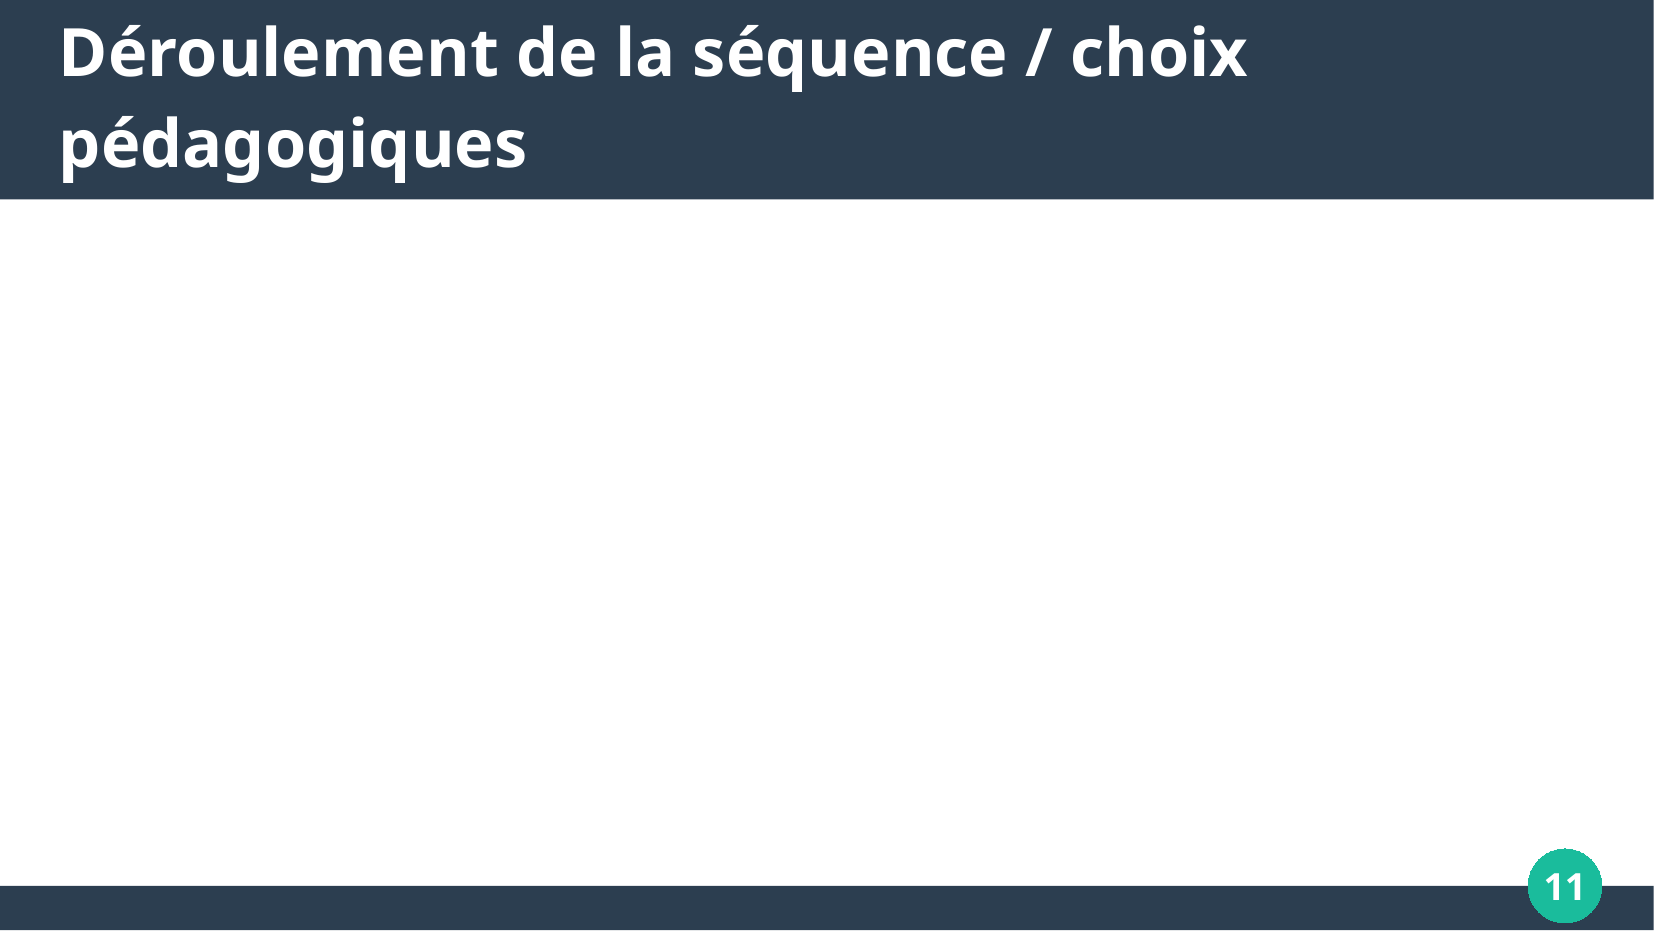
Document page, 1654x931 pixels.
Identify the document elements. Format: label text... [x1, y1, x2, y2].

title Déroulement de la séquence / choix pédagogiques [59, 37, 1595, 155]
